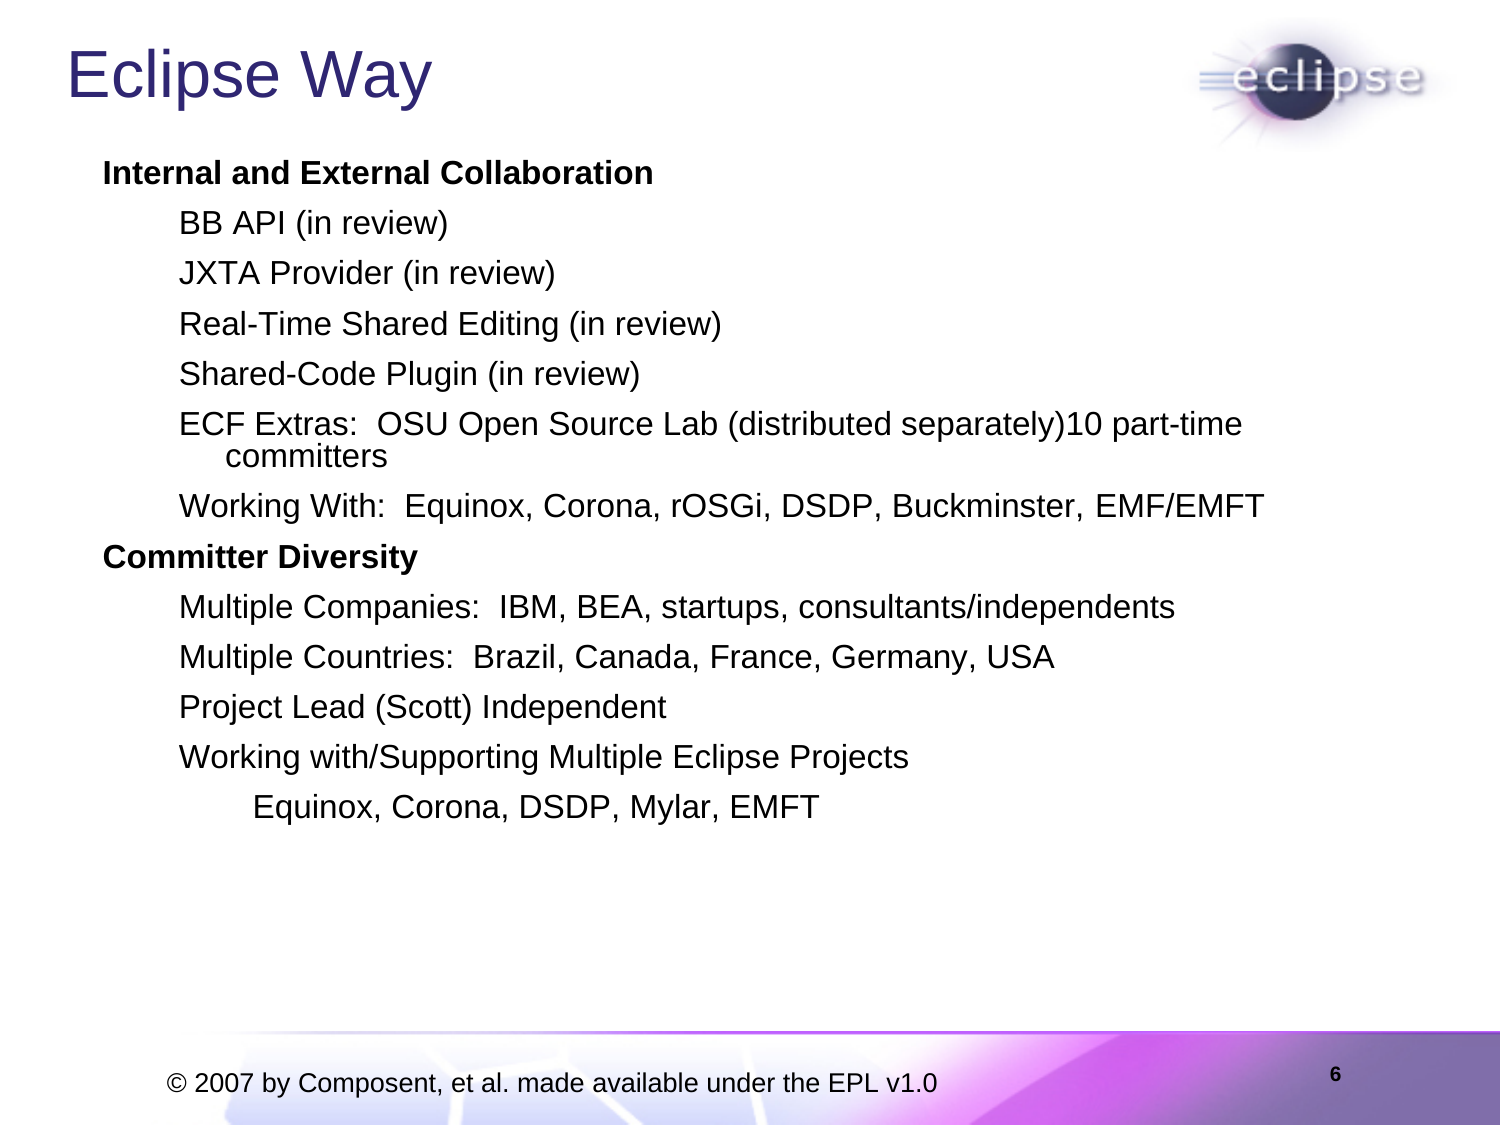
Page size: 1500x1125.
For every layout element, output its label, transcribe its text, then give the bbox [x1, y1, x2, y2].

title Eclipse Way [51, 40, 1381, 131]
picture [1164, 17, 1465, 152]
picture [92, 1031, 1500, 1125]
list Internal and External Collaboration BB API (in review) JXTA Provider (in review) Real-Time Shared Editing (in review) Shared-Code Plugin (in review) ECF Extras: OSU Open Source Lab (distributed separately)10 part-time committers Working With: Equinox, Corona, rOSGi, DSDP, Buckminster, EMF/EMFT Committer Diversity Multiple Companies: IBM, BEA, startups, consultants/independents Multiple Countries: Brazil, Canada, France, Germany, USA Project Lead (Scott) Independent Working with/Supporting Multiple Eclipse Projects Equinox, Corona, DSDP, Mylar, EMFT [102, 158, 1391, 1050]
